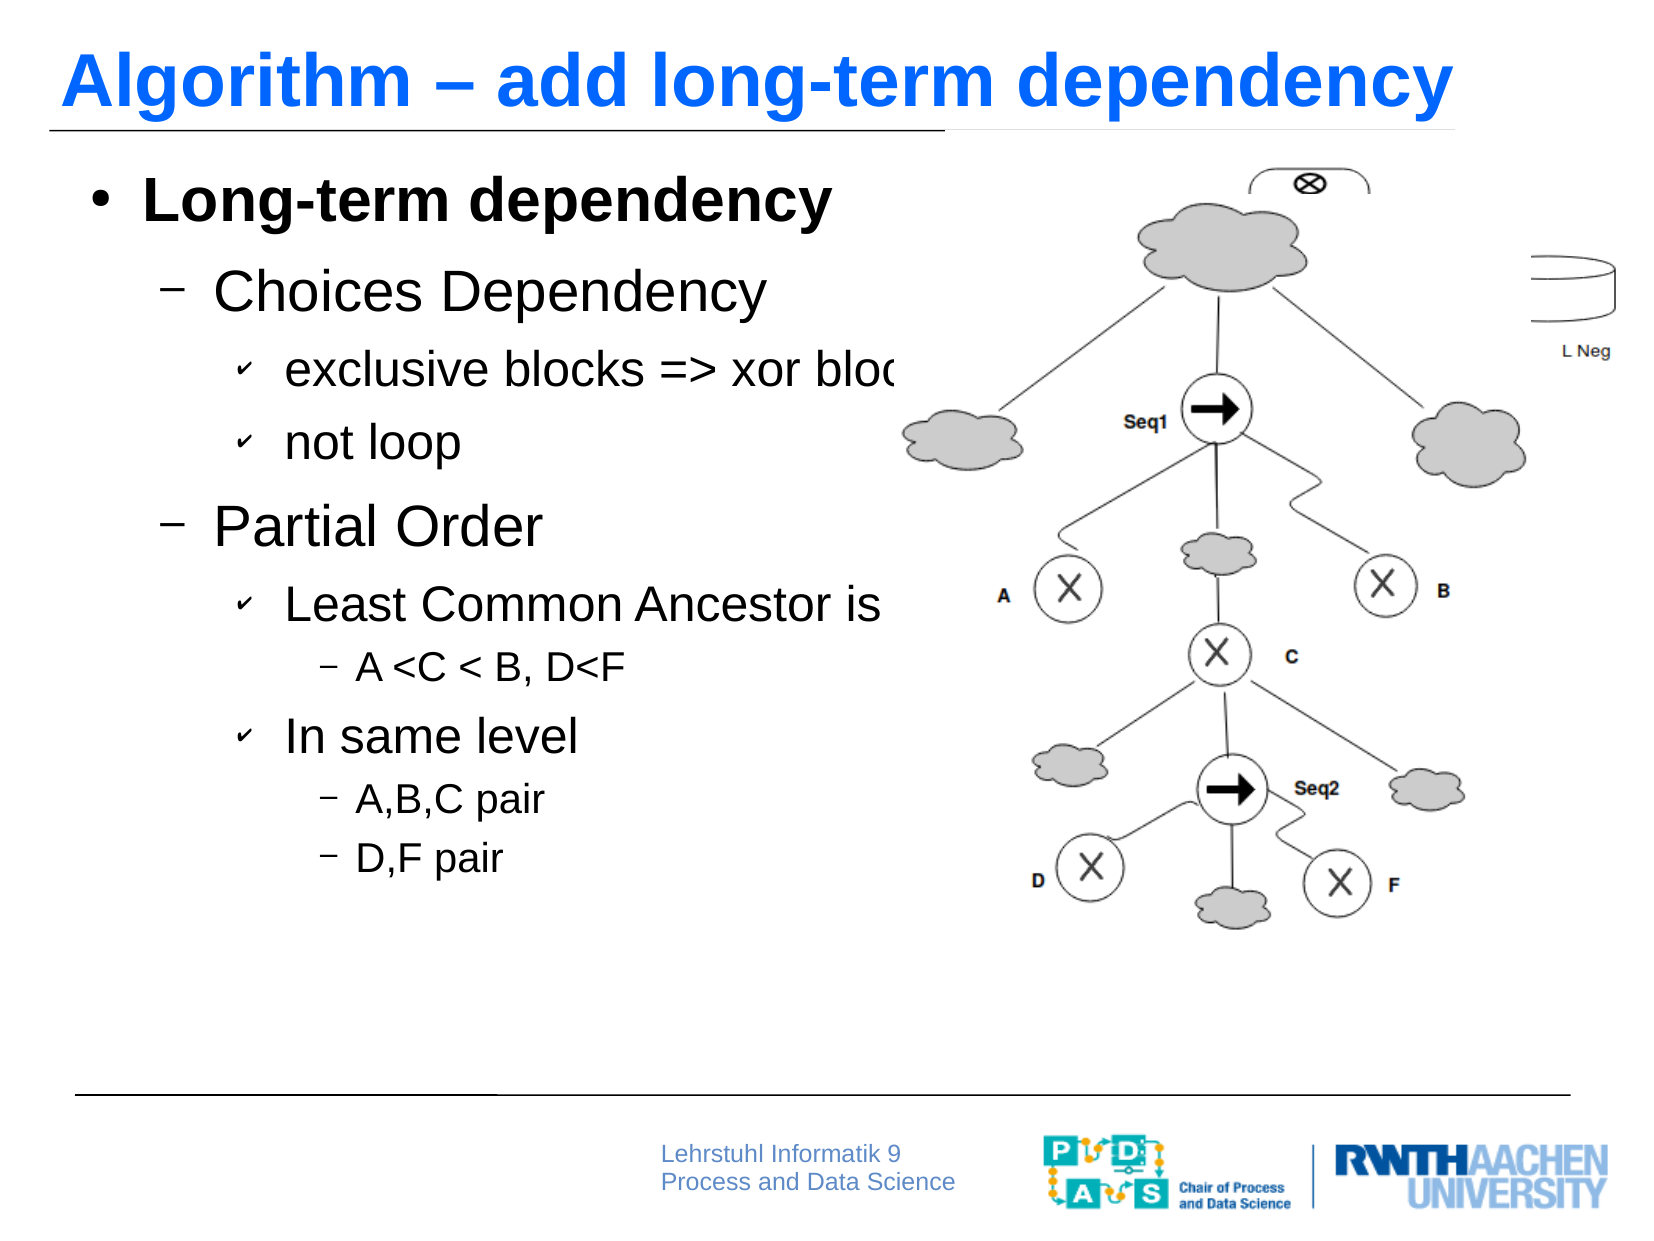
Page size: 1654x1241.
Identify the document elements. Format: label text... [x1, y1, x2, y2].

title Algorithm – add long-term dependency [60, 30, 1549, 131]
picture [945, 130, 1654, 671]
picture [1005, 1090, 1647, 1241]
picture [894, 194, 1531, 933]
list Long-term dependency Choices Dependency exclusive blocks => xor block not loop Partial Order Least Common Ancestor is Seq A <C < B, D<F In same level A,B,C pair D,F pair [71, 165, 1561, 1021]
